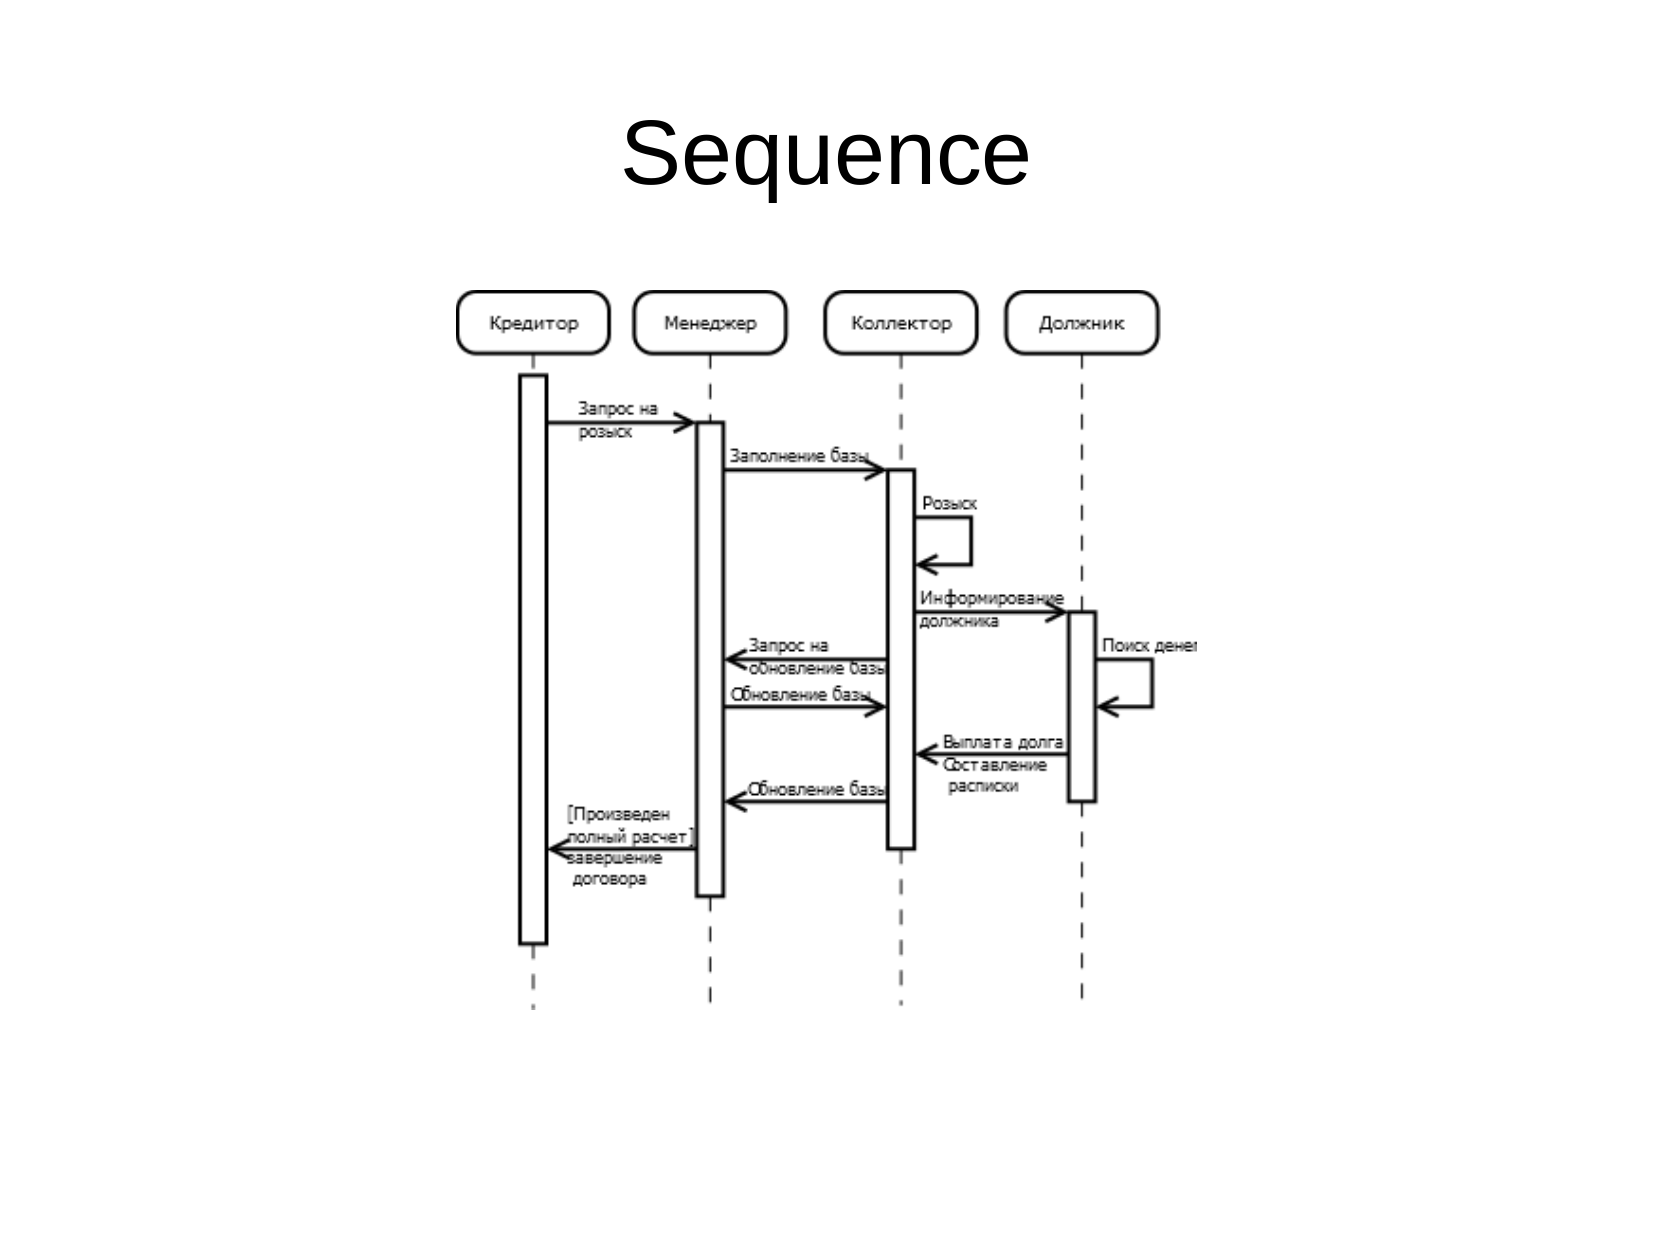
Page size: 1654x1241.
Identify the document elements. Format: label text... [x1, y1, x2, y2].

title Sequence [82, 49, 1571, 257]
picture [456, 290, 1197, 1010]
